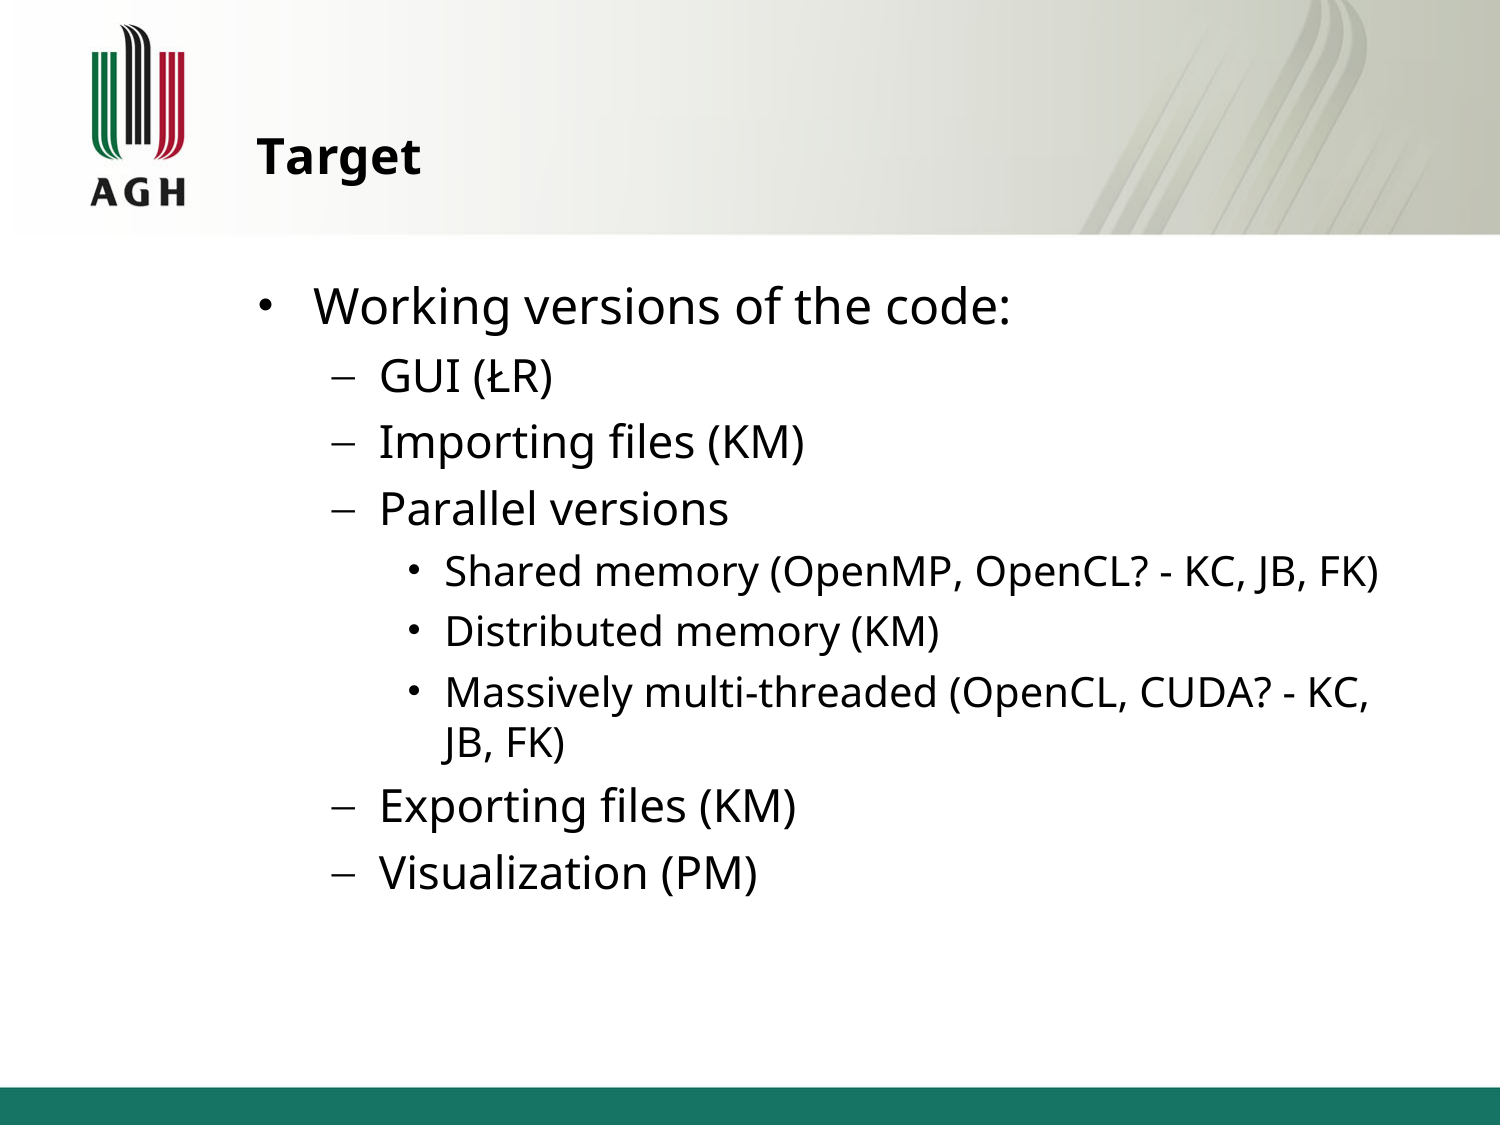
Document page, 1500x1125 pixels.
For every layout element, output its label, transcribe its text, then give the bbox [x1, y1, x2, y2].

picture [0, 0, 1500, 1125]
title Target [242, 70, 1423, 238]
list Working versions of the code: GUI (ŁR) Importing files (KM) Parallel versions Shared memory (OpenMP, OpenCL? - KC, JB, FK) Distributed memory (KM) Massively multi-threaded (OpenCL, CUDA? - KC, JB, FK) Exporting files (KM) Visualization (PM) [242, 267, 1423, 1004]
